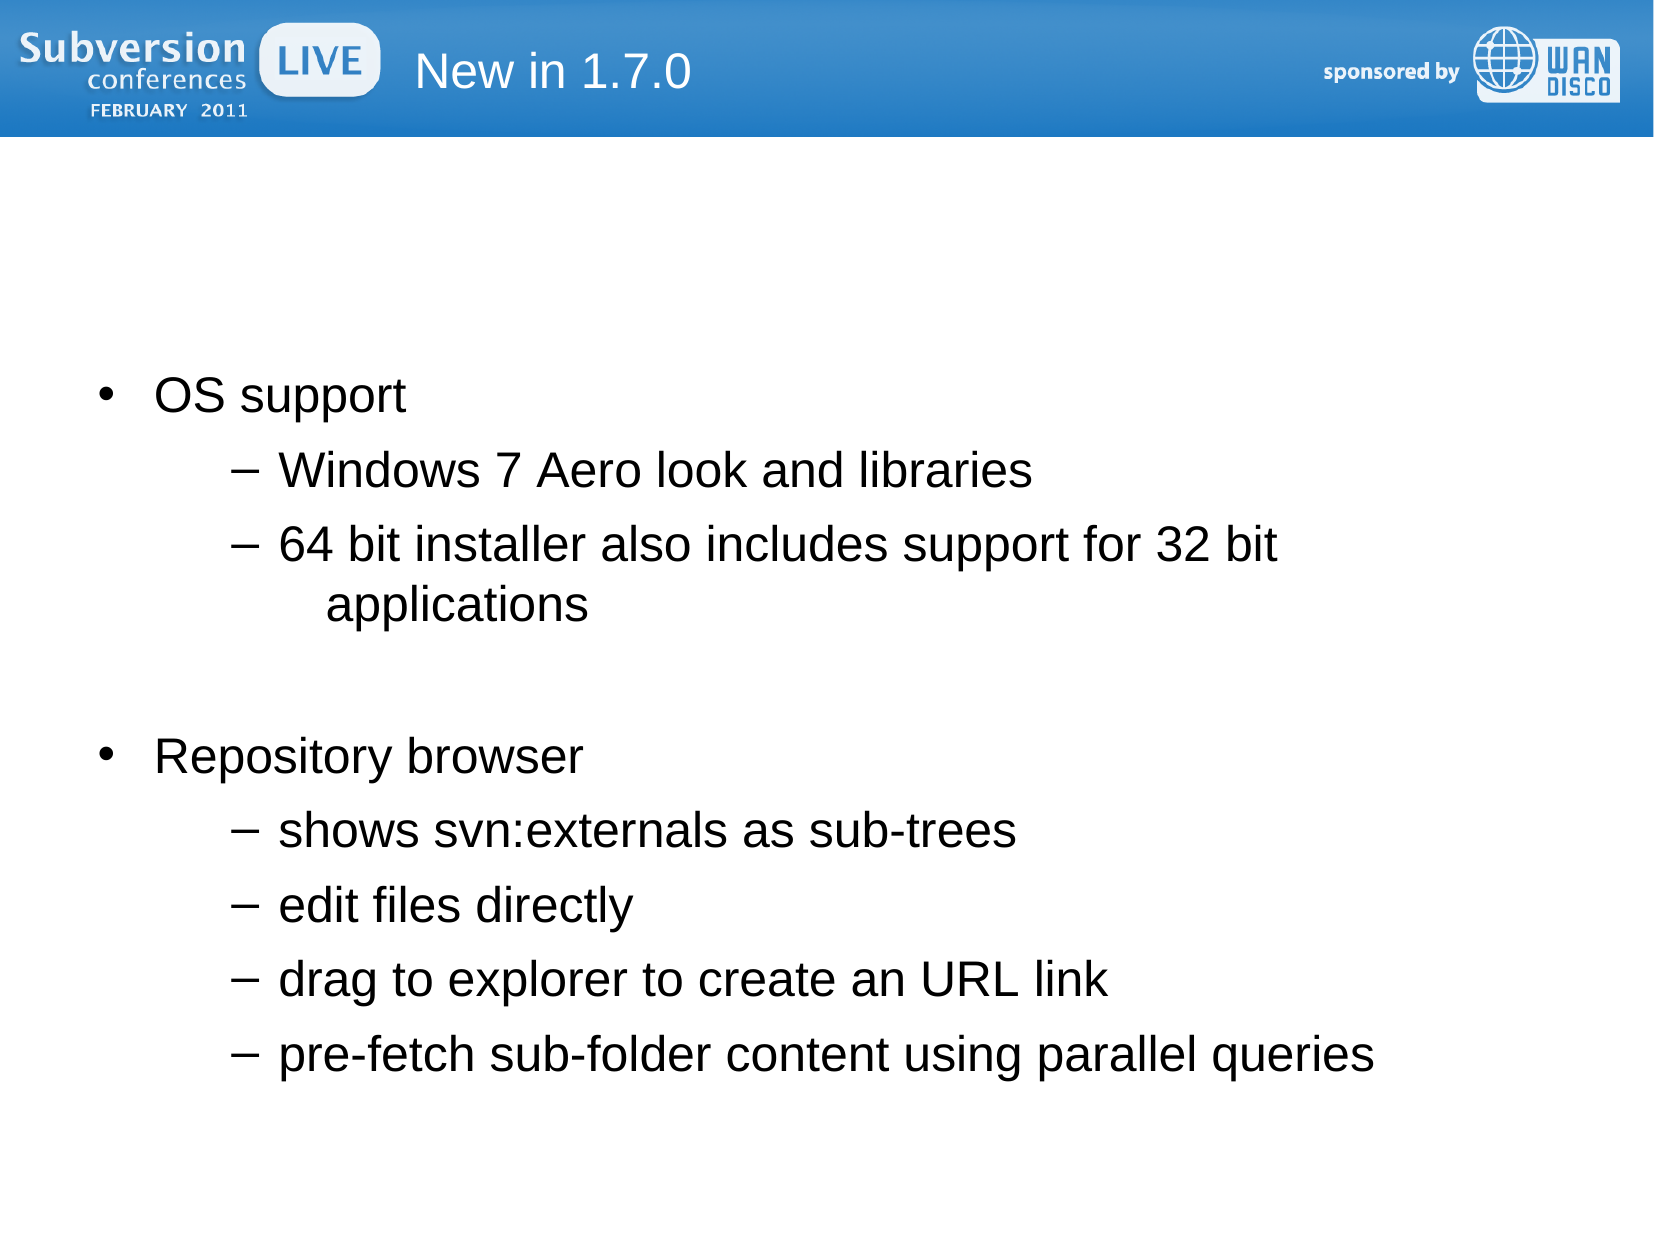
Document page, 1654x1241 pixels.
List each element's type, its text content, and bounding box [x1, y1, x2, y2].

list OS support Windows 7 Aero look and libraries 64 bit installer also includes support for 32 bit applications Repository browser shows svn:externals as sub-trees edit files directly drag to explorer to create an URL link pre-fetch sub-folder content using parallel queries [82, 355, 1571, 1123]
picture [1296, 0, 1654, 137]
picture [0, 0, 399, 137]
title New in 1.7.0 [399, 0, 1296, 146]
